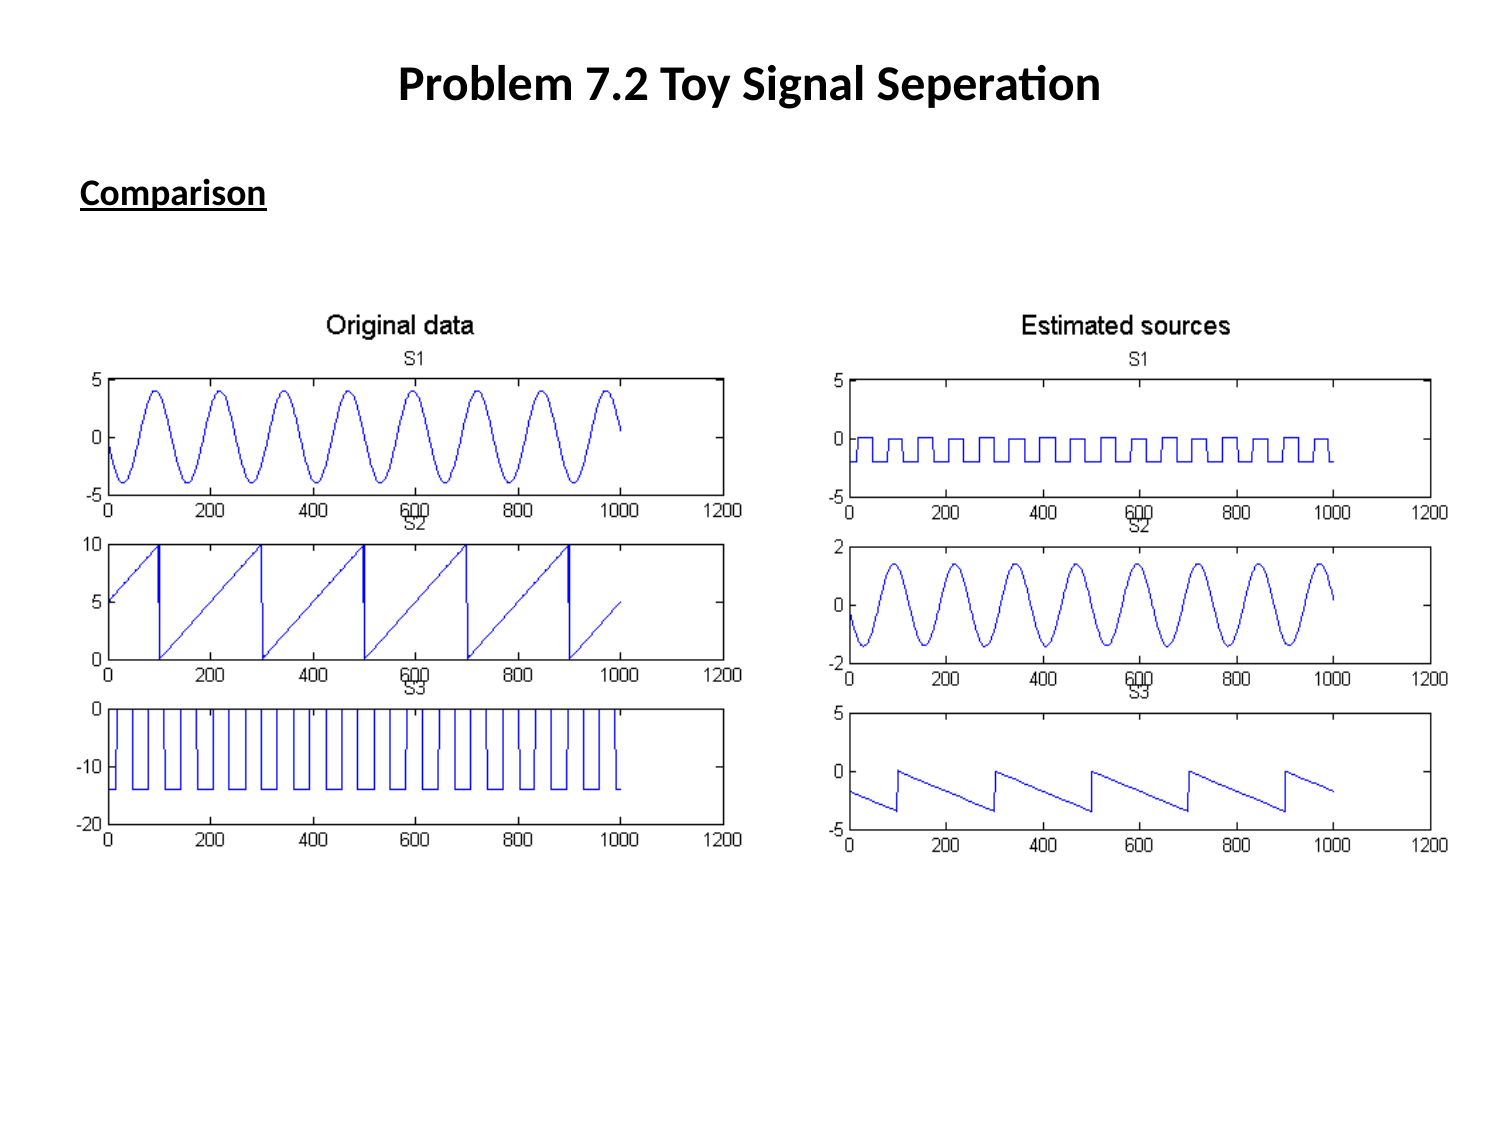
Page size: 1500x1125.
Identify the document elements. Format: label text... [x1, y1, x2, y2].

text_box Comparison [64, 160, 346, 221]
picture [5, 295, 1500, 892]
text_box Problem 7.2 Toy Signal Seperation [0, 42, 1500, 118]
